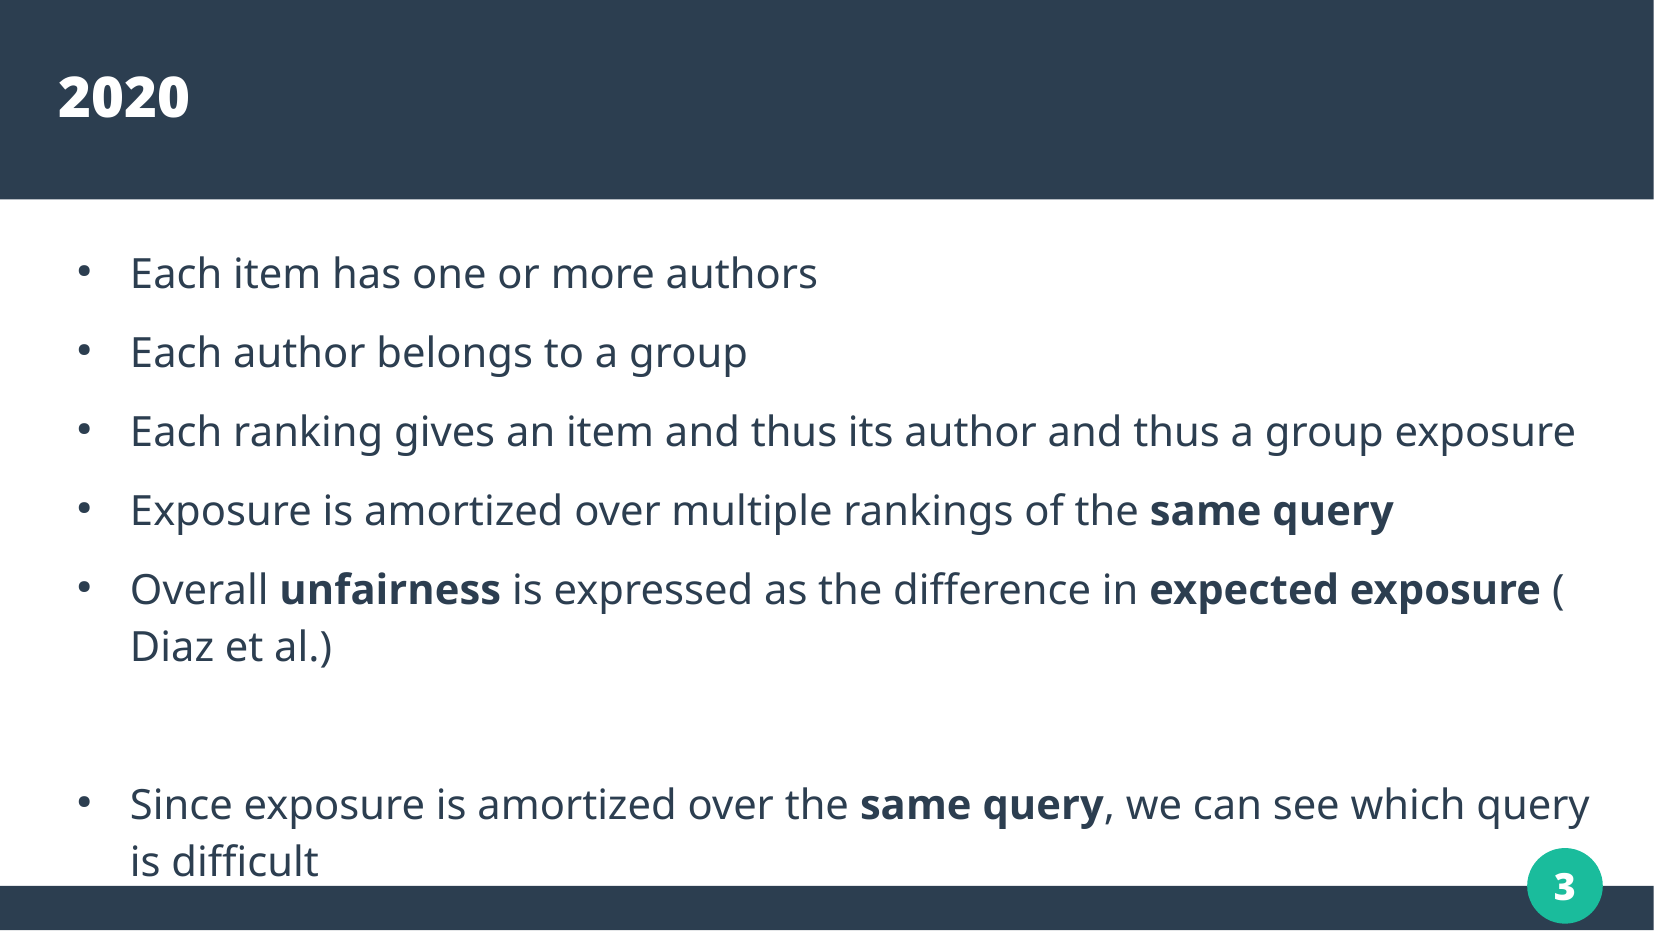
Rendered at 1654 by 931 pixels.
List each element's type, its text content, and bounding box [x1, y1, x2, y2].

list Each item has one or more authors Each author belongs to a group Each ranking gives an item and thus its author and thus a group exposure Exposure is amortized over multiple rankings of the same query Overall unfairness is expressed as the difference in expected exposure (Diaz et al.) Since exposure is amortized over the same query, we can see which query is difficult [59, 243, 1595, 796]
title 2020 [59, 37, 1595, 155]
